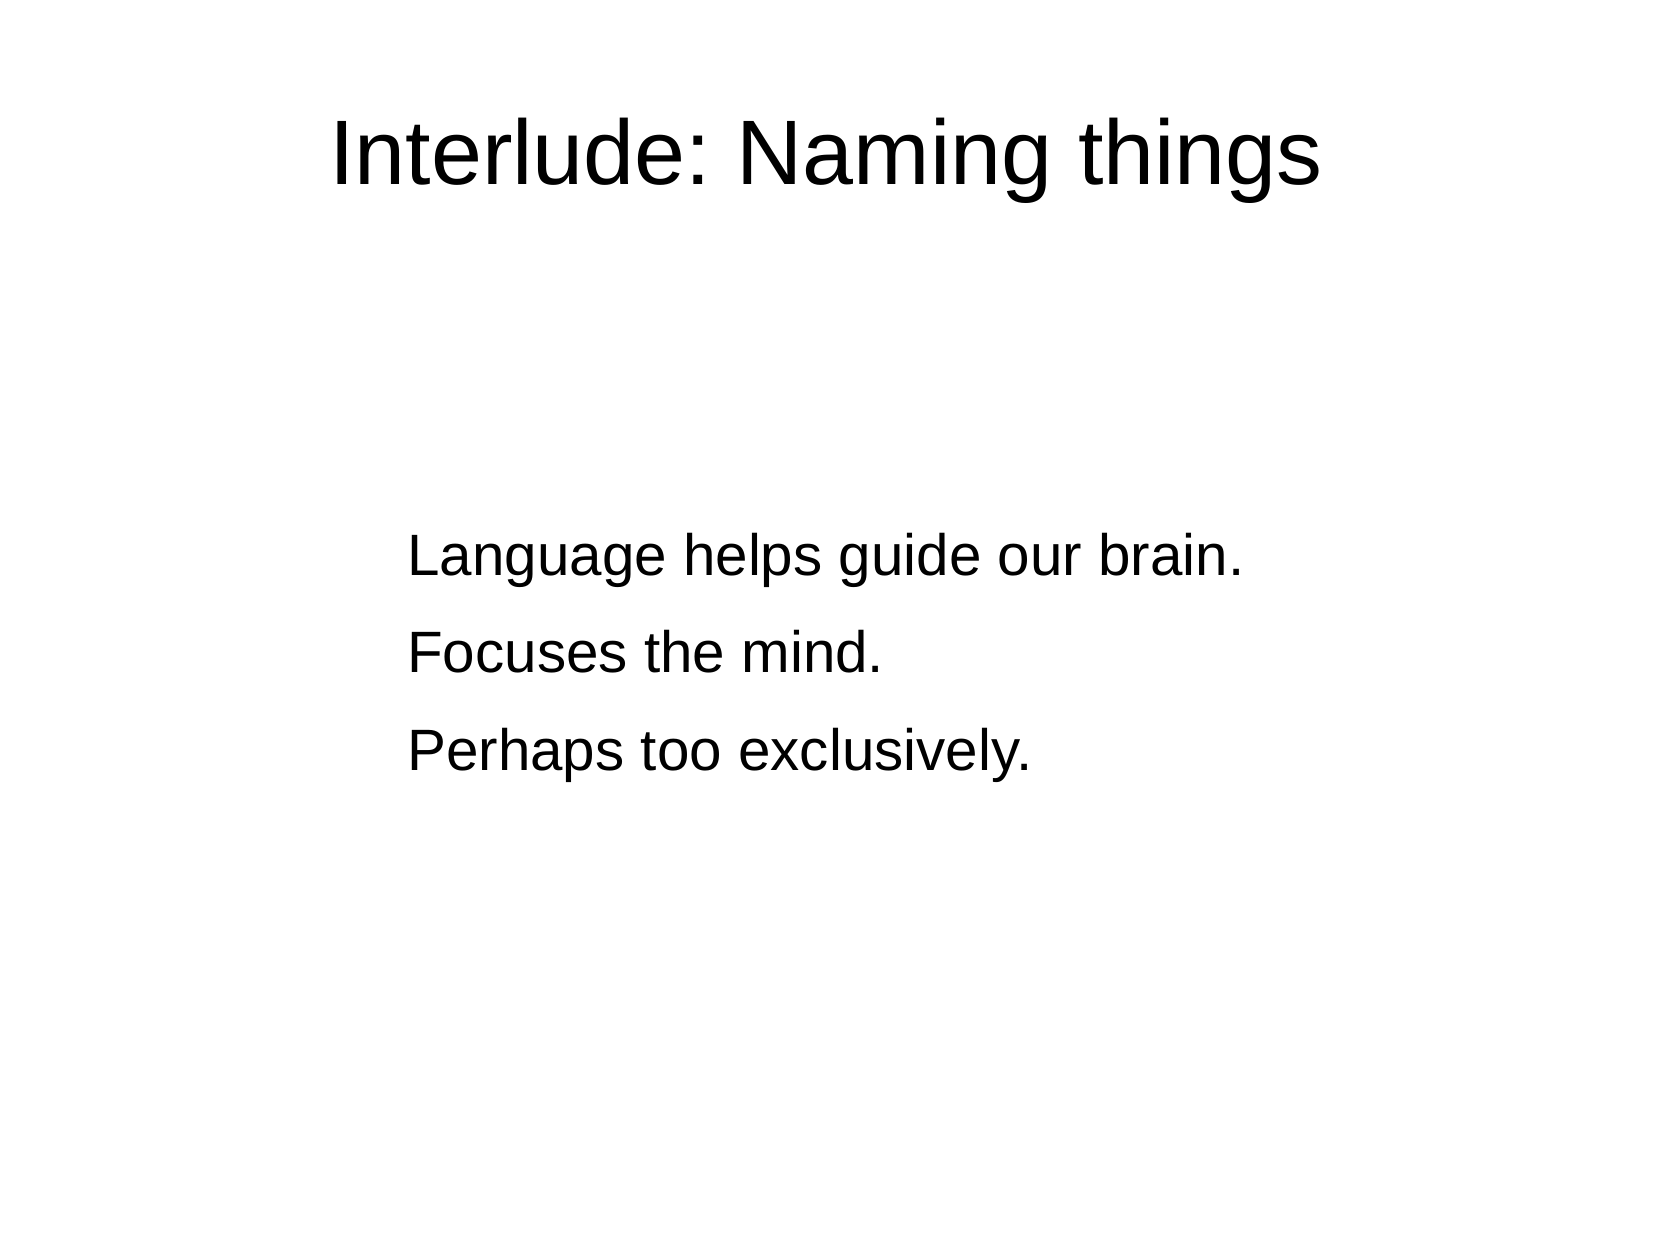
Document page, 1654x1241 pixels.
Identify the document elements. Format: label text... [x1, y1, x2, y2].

title Interlude: Naming things [82, 49, 1571, 257]
text_box Language helps guide our brain. Focuses the mind. Perhaps too exclusively. [392, 482, 1261, 758]
